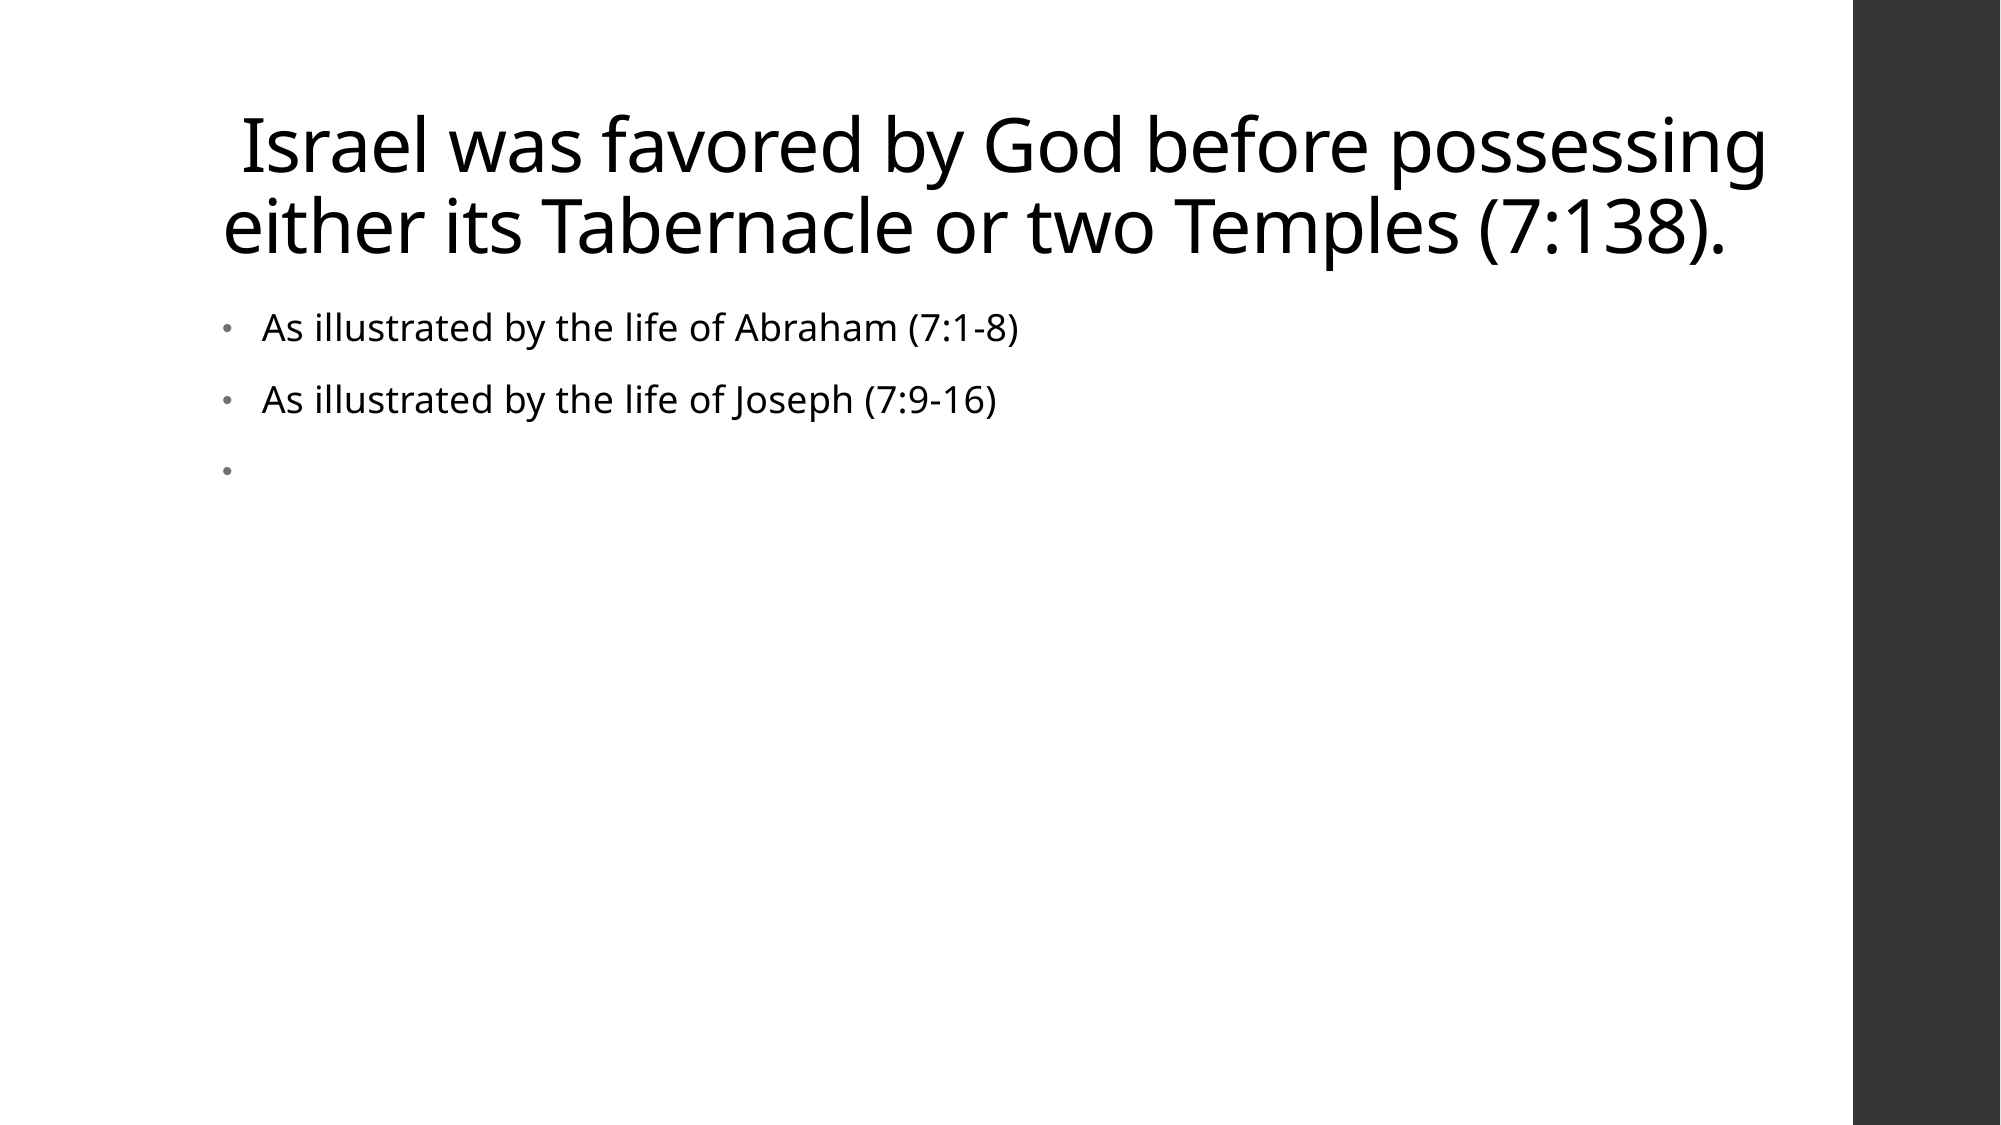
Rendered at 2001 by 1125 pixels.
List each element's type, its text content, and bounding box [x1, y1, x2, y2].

title Israel was favored by God before possessing either its Tabernacle or two Temples (7:138). [206, 60, 1797, 278]
list As illustrated by the life of Abraham (7:1-8) As illustrated by the life of Joseph (7:9-16) [206, 299, 1617, 1014]
